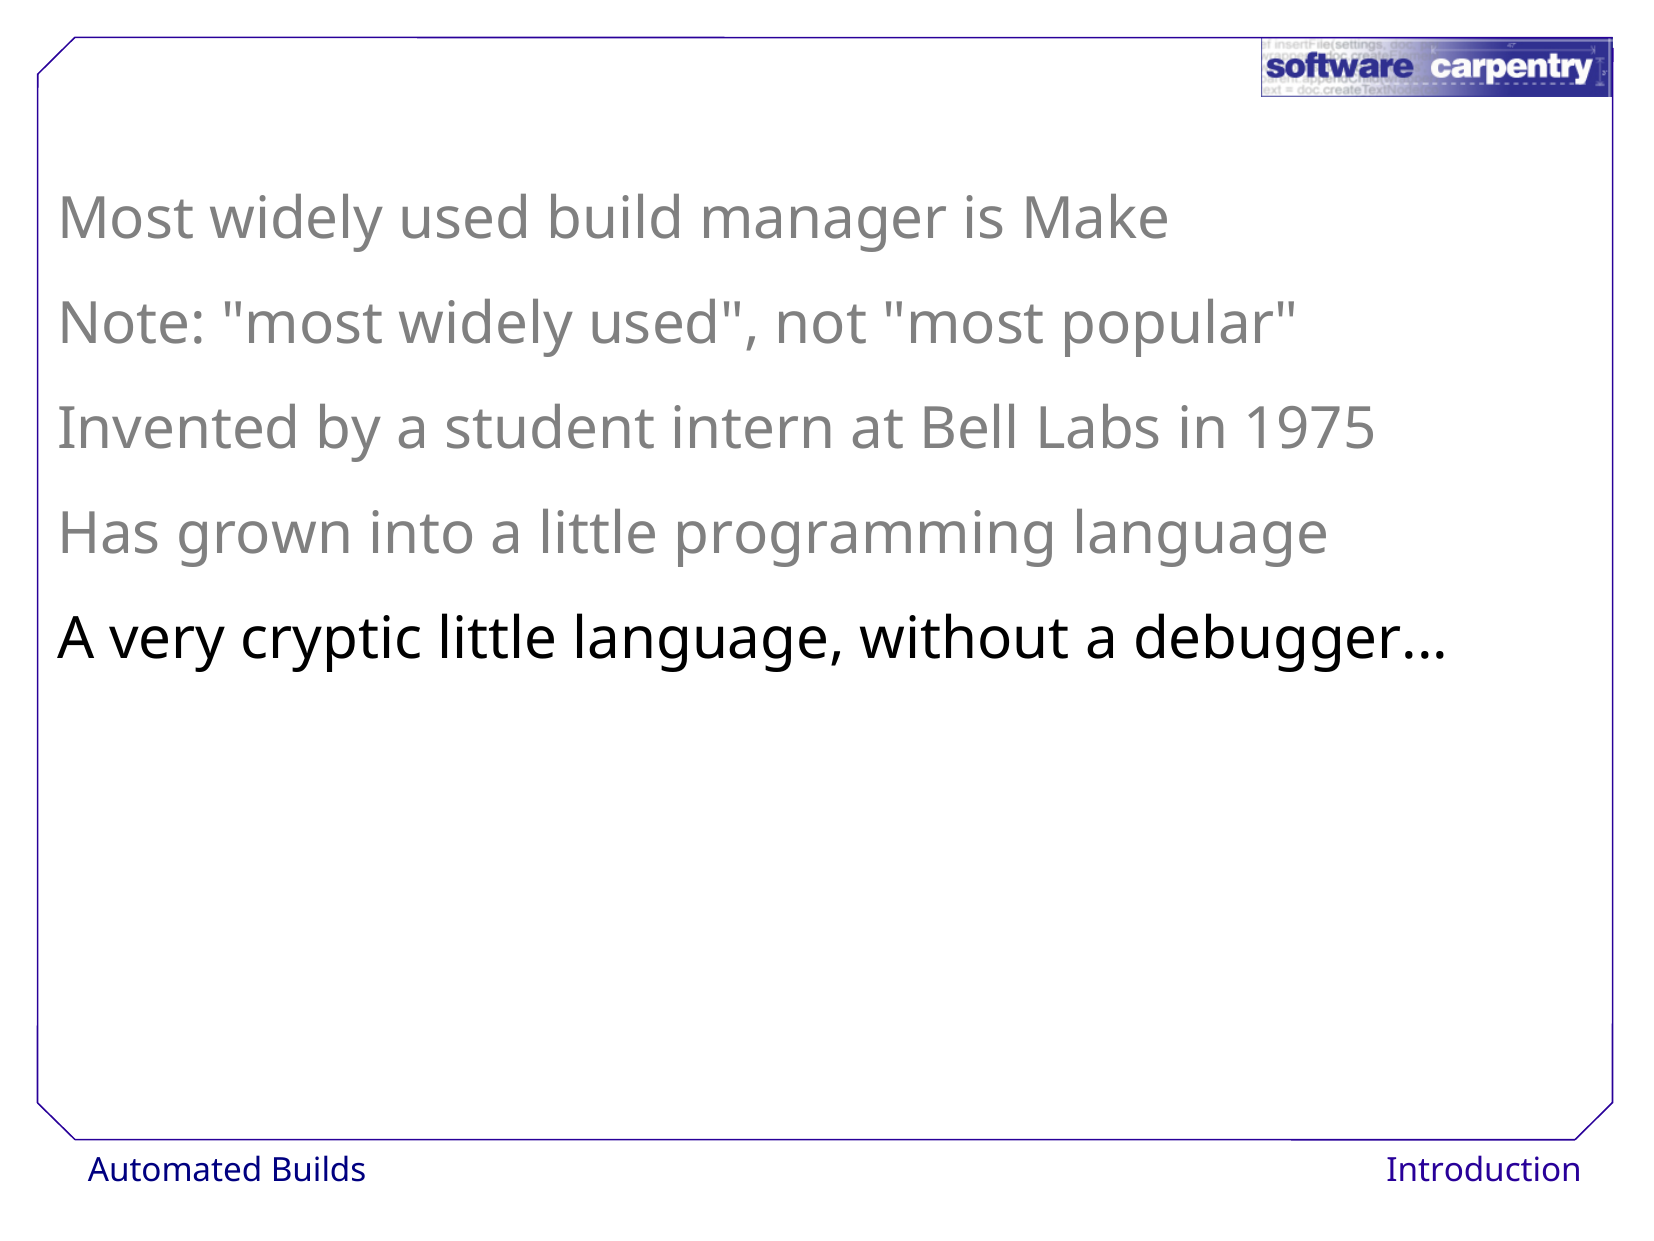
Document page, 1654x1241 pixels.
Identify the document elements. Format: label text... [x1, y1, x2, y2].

picture [1261, 39, 1613, 97]
text_box Most widely used build manager is Make Note: "most widely used", not "most popular" Invented by a student intern at Bell Labs in 1975 Has grown into a little programming language A very cryptic little language, without a debugger... [42, 138, 1614, 679]
